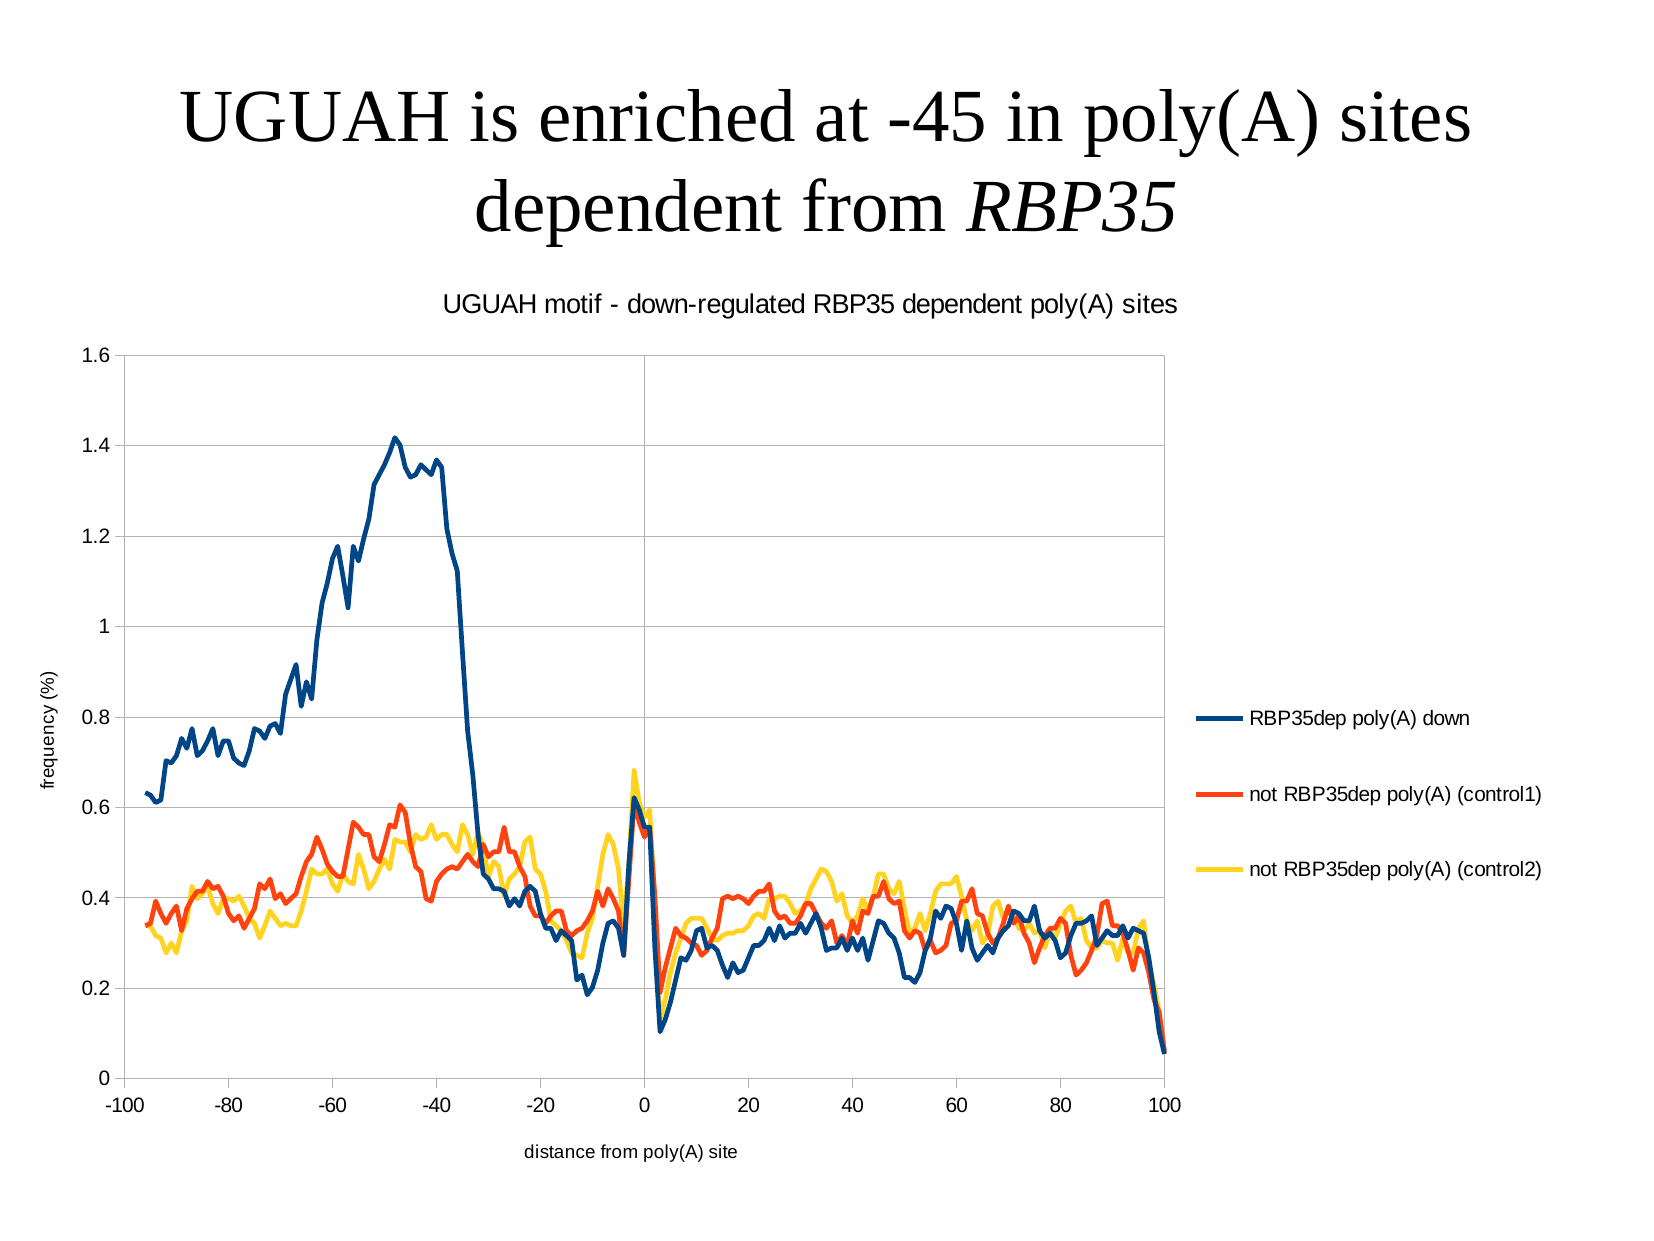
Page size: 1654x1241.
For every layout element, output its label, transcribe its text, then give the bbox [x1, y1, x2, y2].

title UGUAH is enriched at -45 in poly(A) sites dependent from RBP35 [82, 49, 1571, 255]
chart [31, 255, 1591, 1183]
